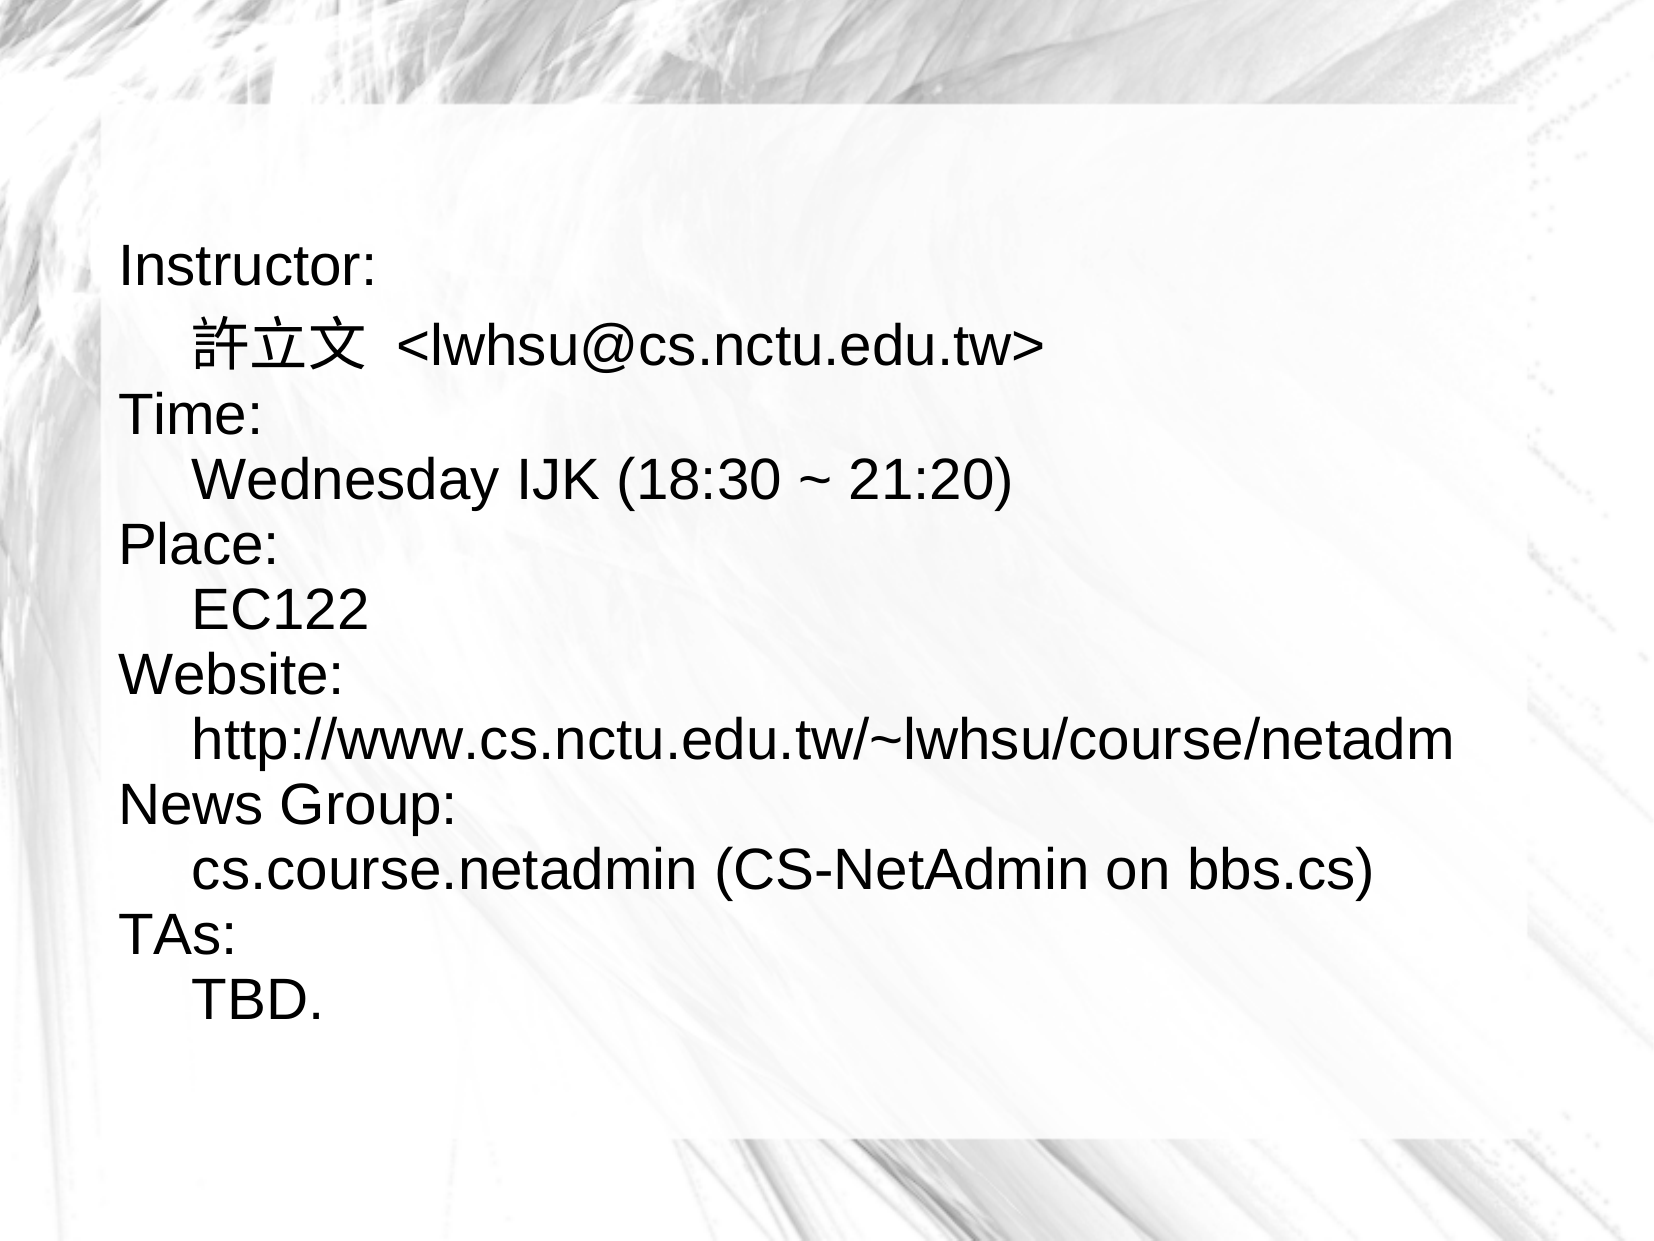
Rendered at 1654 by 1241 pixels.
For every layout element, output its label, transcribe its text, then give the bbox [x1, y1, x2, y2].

subtitle Instructor: 許立文 <lwhsu@cs.nctu.edu.tw> Time: Wednesday IJK (18:30 ~ 21:20) Place: EC122 Website: http://www.cs.nctu.edu.tw/~lwhsu/course/netadm News Group: cs.course.netadmin (CS-NetAdmin on bbs.cs) TAs: TBD. [118, 237, 1571, 1028]
picture [0, 0, 1654, 1241]
